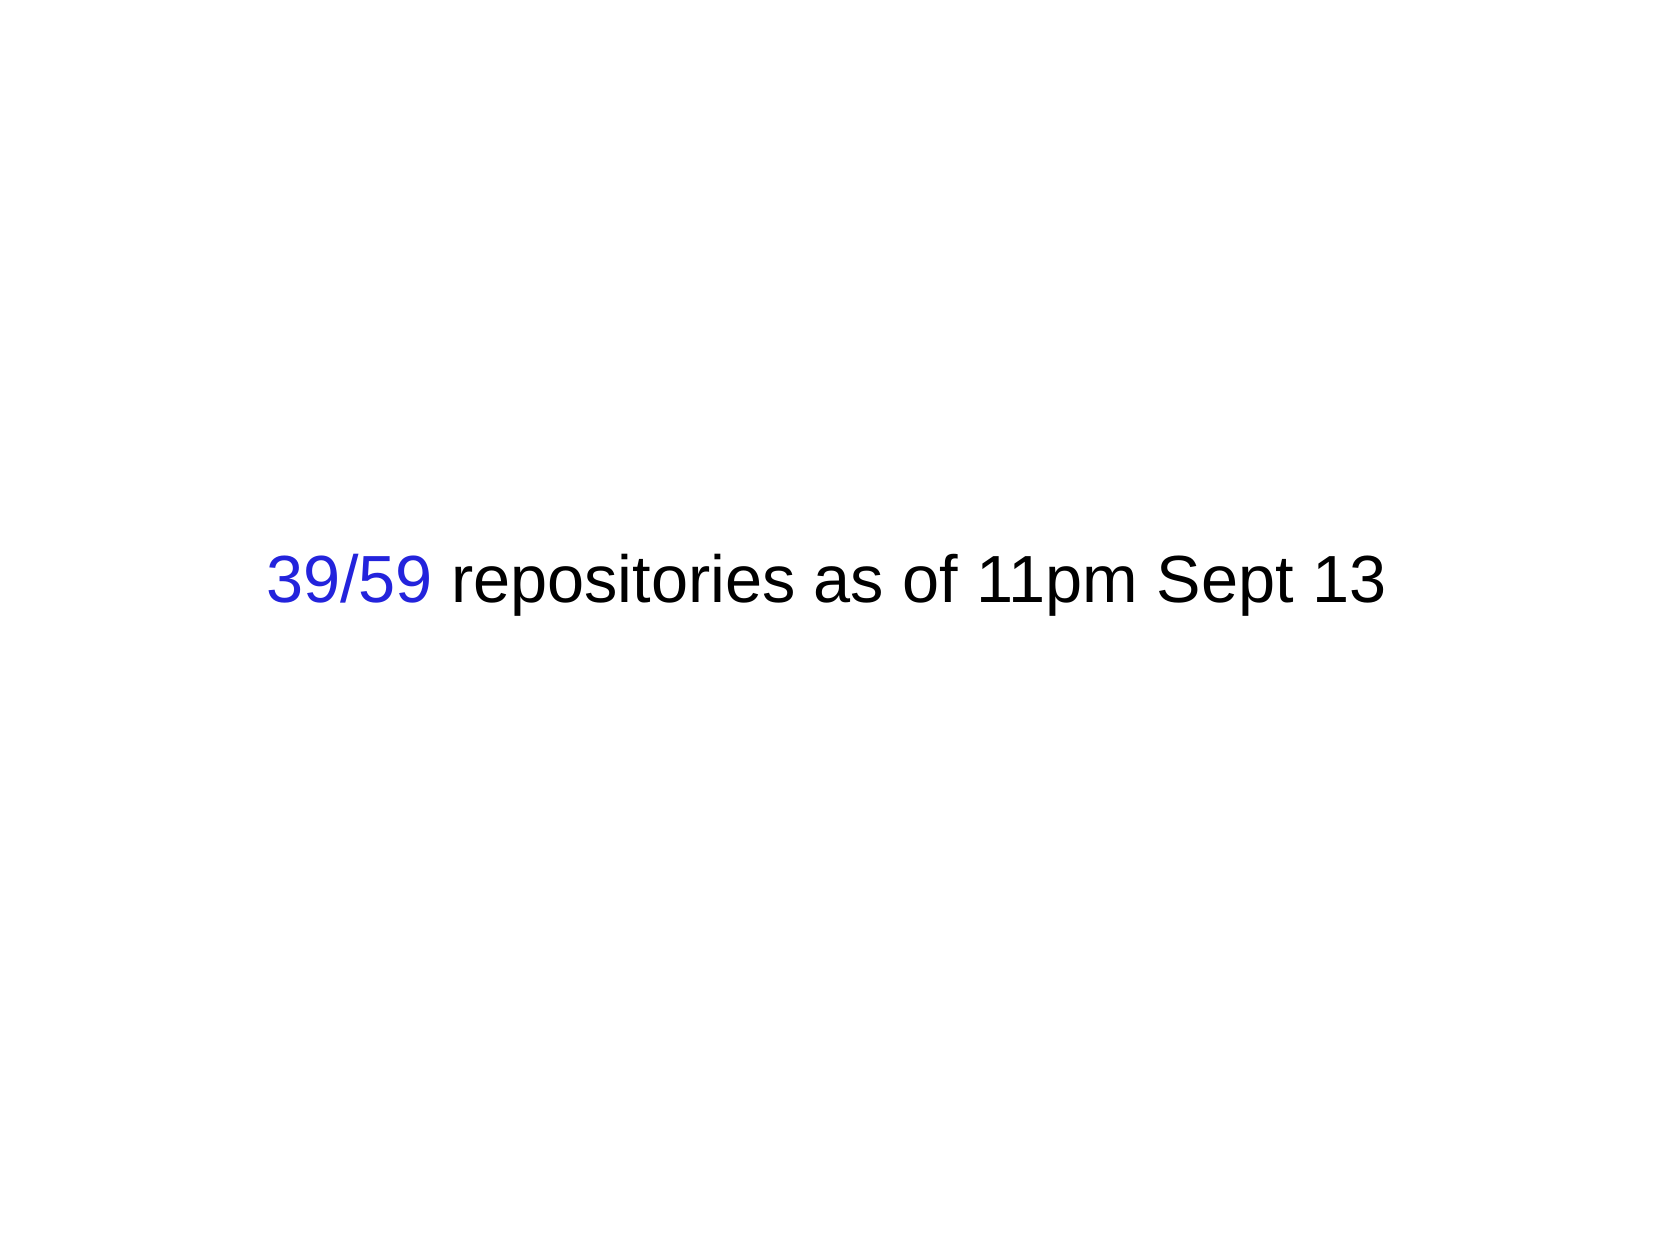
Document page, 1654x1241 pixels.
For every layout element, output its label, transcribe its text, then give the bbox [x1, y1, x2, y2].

subtitle 39/59 repositories as of 11pm Sept 13 [82, 56, 1571, 1102]
